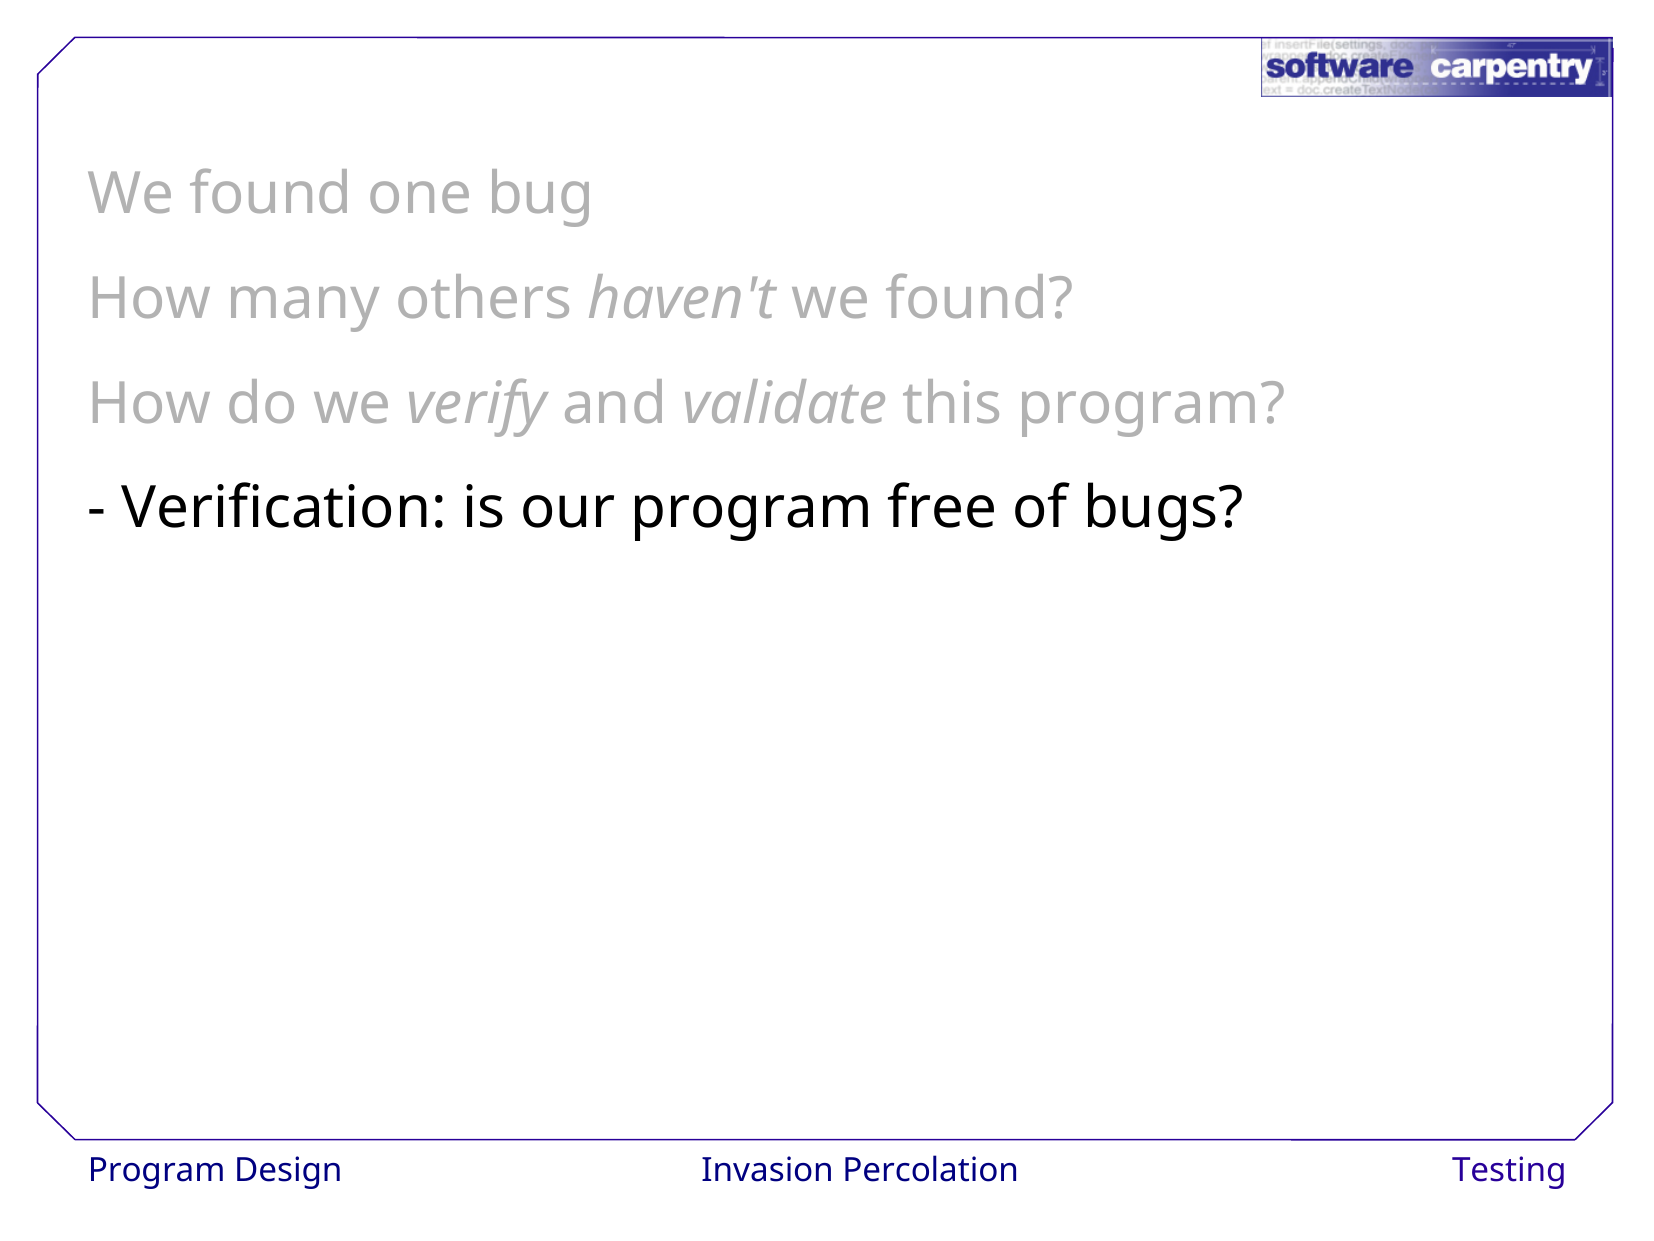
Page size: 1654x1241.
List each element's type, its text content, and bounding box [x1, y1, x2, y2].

picture [1261, 39, 1613, 97]
text_box We found one bug How many others haven't we found? How do we verify and validate this program? - Verification: is our program free of bugs? [72, 112, 1451, 548]
